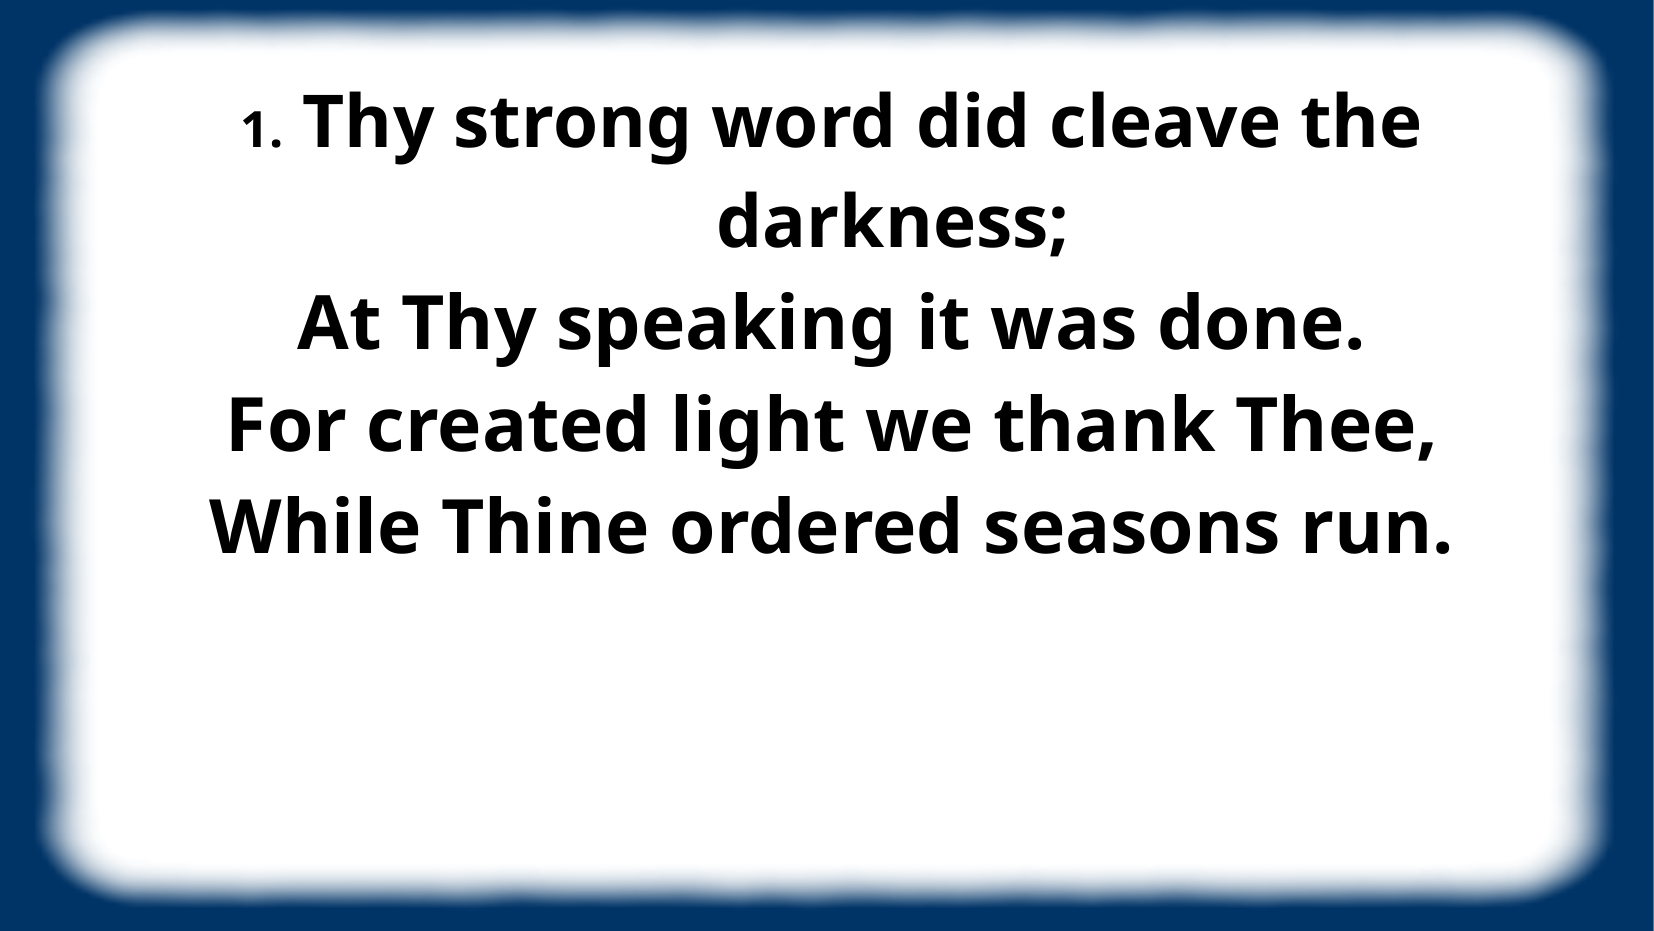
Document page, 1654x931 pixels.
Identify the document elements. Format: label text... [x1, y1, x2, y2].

picture [0, 0, 1654, 931]
text_box 1. Thy strong word did cleave the darkness; At Thy speaking it was done. For created light we thank Thee, While Thine ordered seasons run. [75, 60, 1591, 496]
